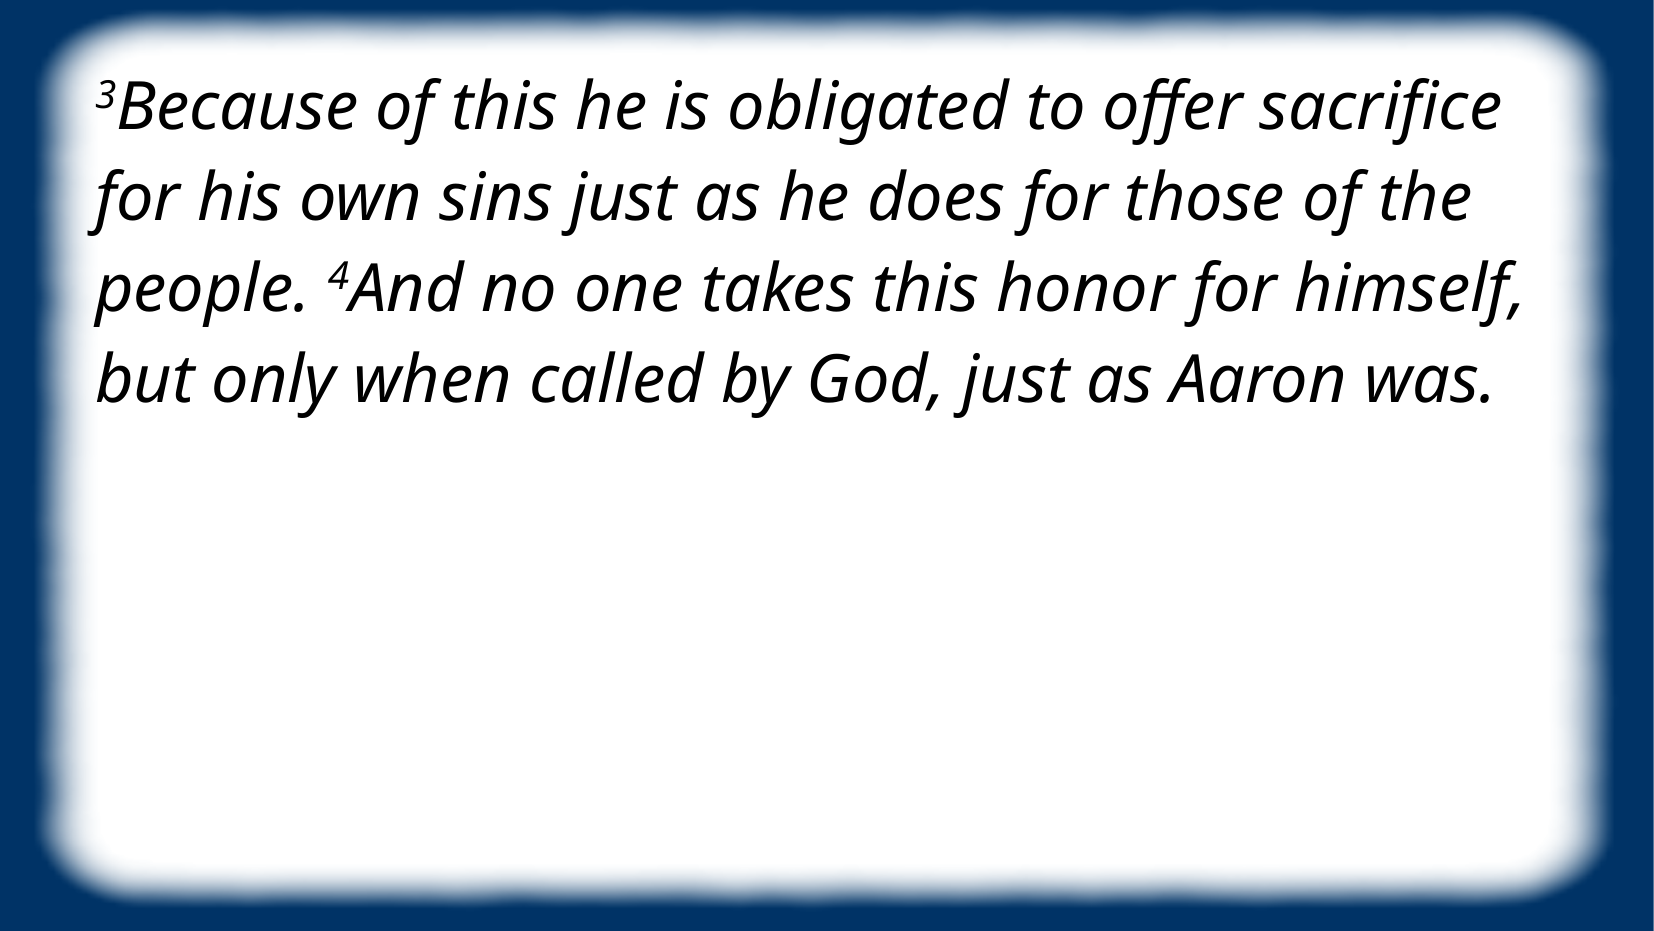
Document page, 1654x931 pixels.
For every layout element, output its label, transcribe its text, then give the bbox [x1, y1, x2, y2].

picture [0, 0, 1654, 931]
text_box 3Because of this he is obligated to offer sacrifice for his own sins just as he does for those of the people. 4And no one takes this honor for himself, but only when called by God, just as Aaron was. [80, 51, 1566, 422]
